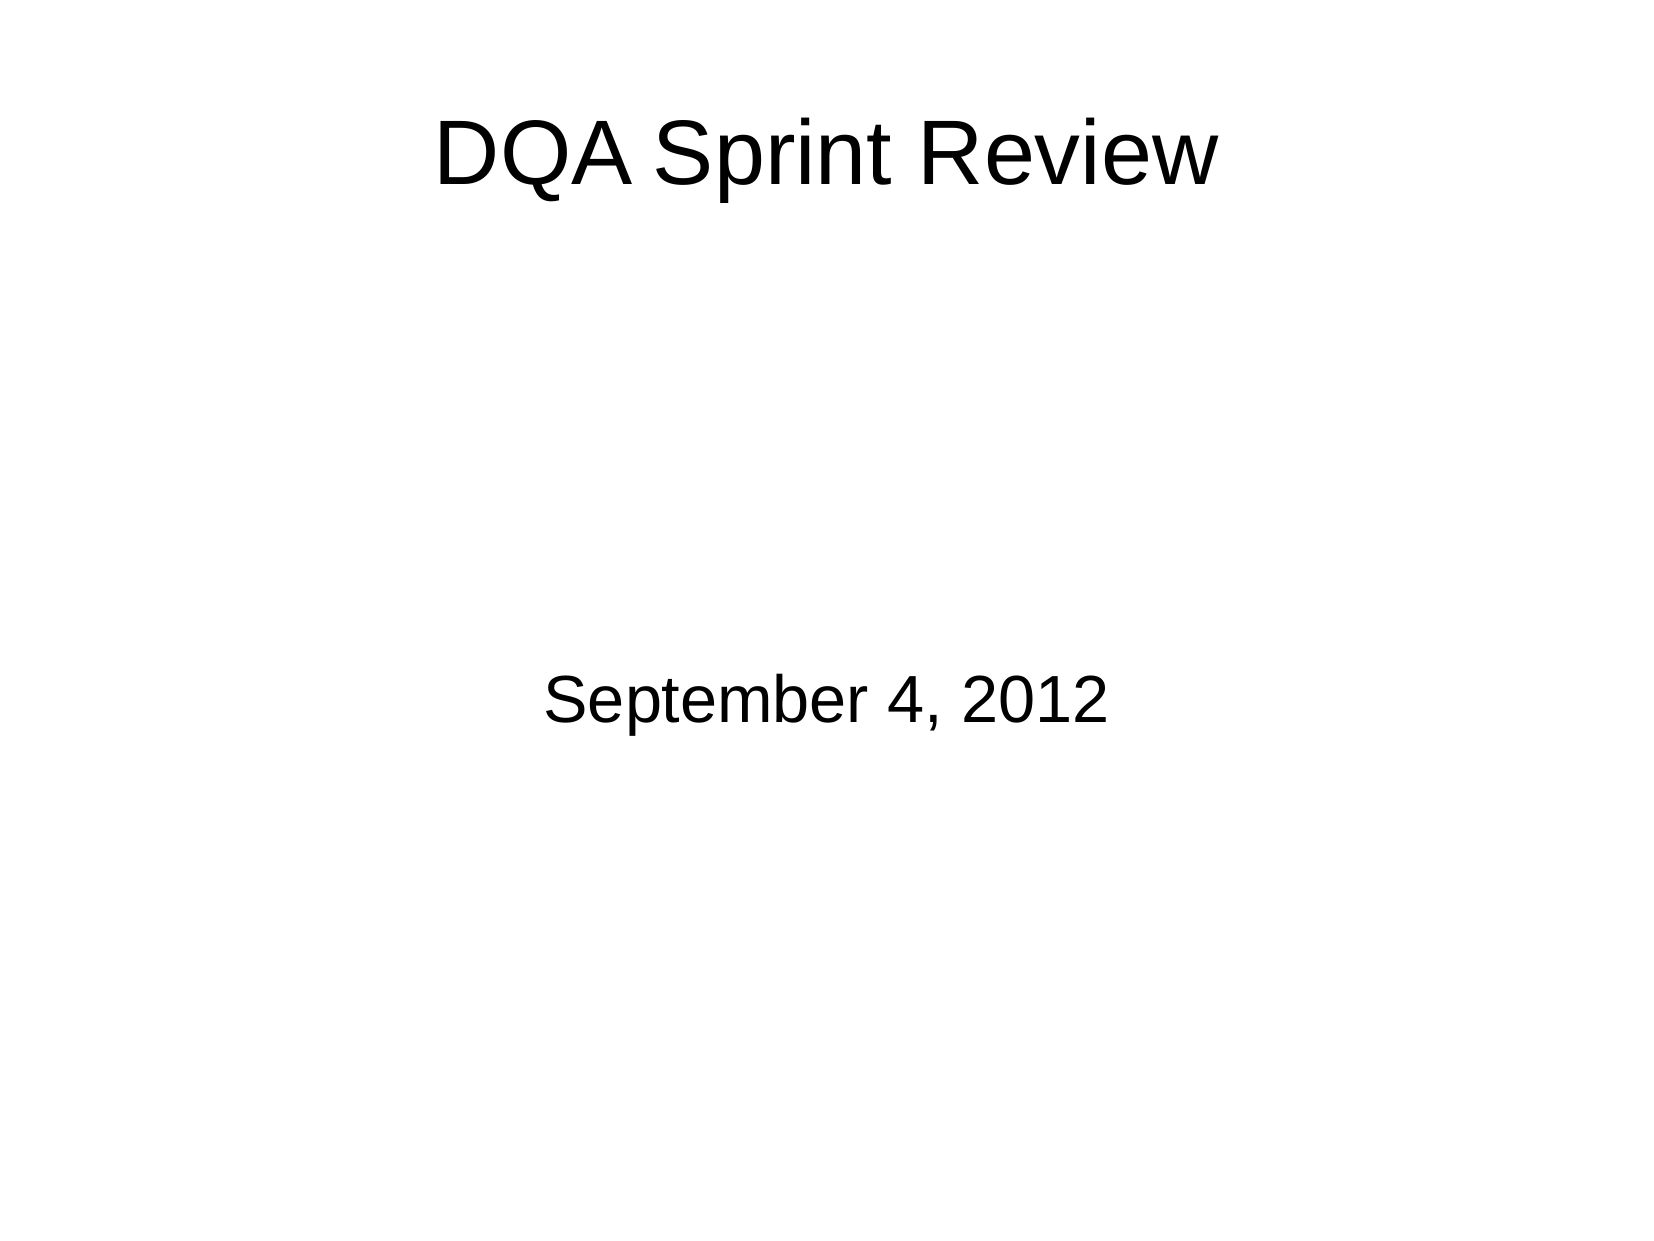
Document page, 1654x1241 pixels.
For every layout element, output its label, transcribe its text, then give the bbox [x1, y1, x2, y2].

title DQA Sprint Review [82, 49, 1571, 257]
subtitle September 4, 2012 [82, 290, 1571, 1109]
